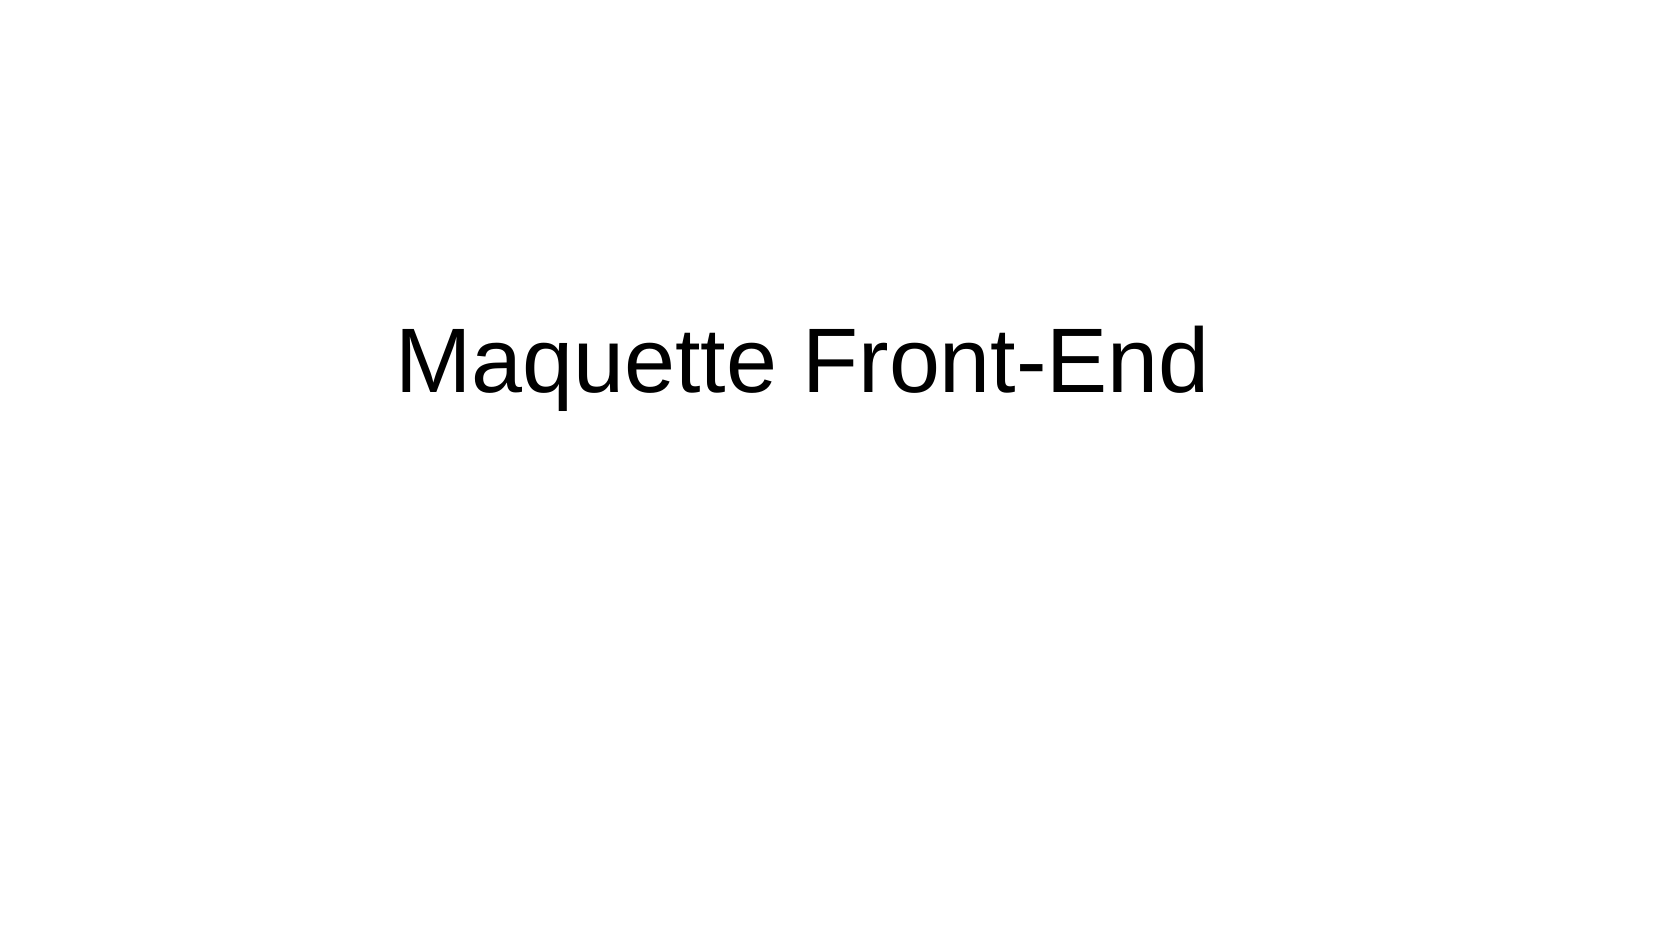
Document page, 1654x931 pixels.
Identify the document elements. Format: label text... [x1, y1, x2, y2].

title Maquette Front-End [59, 283, 1548, 439]
